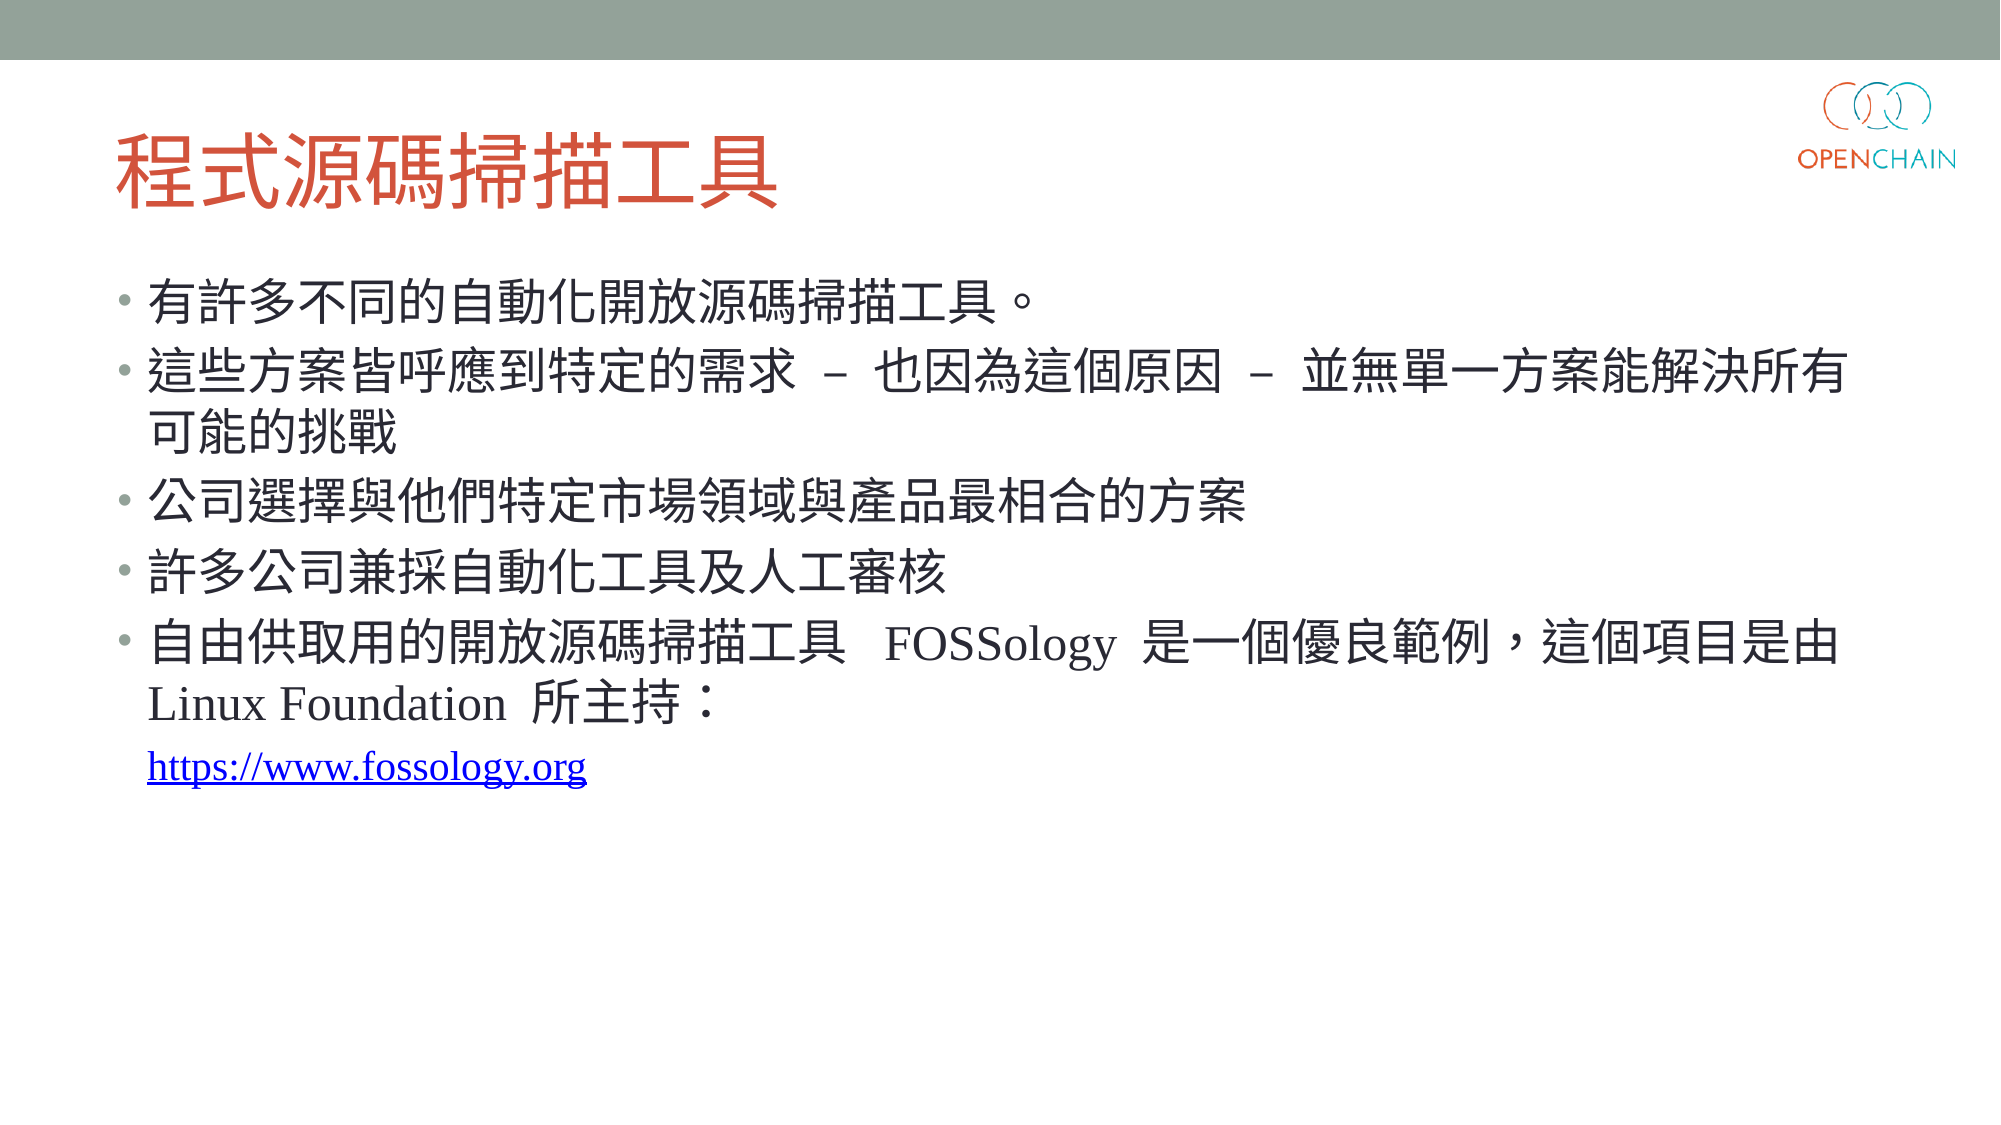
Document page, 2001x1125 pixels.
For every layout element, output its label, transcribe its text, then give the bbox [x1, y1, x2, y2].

list 有許多不同的自動化開放源碼掃描工具。 這些方案皆呼應到特定的需求 – 也因為這個原因 – 並無單一方案能解決所有可能的挑戰 公司選擇與他們特定市場領域與產品最相合的方案 許多公司兼採自動化工具及人工審核 自由供取用的開放源碼掃描工具 FOSSology 是一個優良範例，這個項目是由 Linux Foundation 所主持： https://www.fossology.org [102, 262, 1898, 1075]
picture [1798, 82, 1955, 169]
title 程式源碼掃描工具 [99, 87, 1900, 250]
